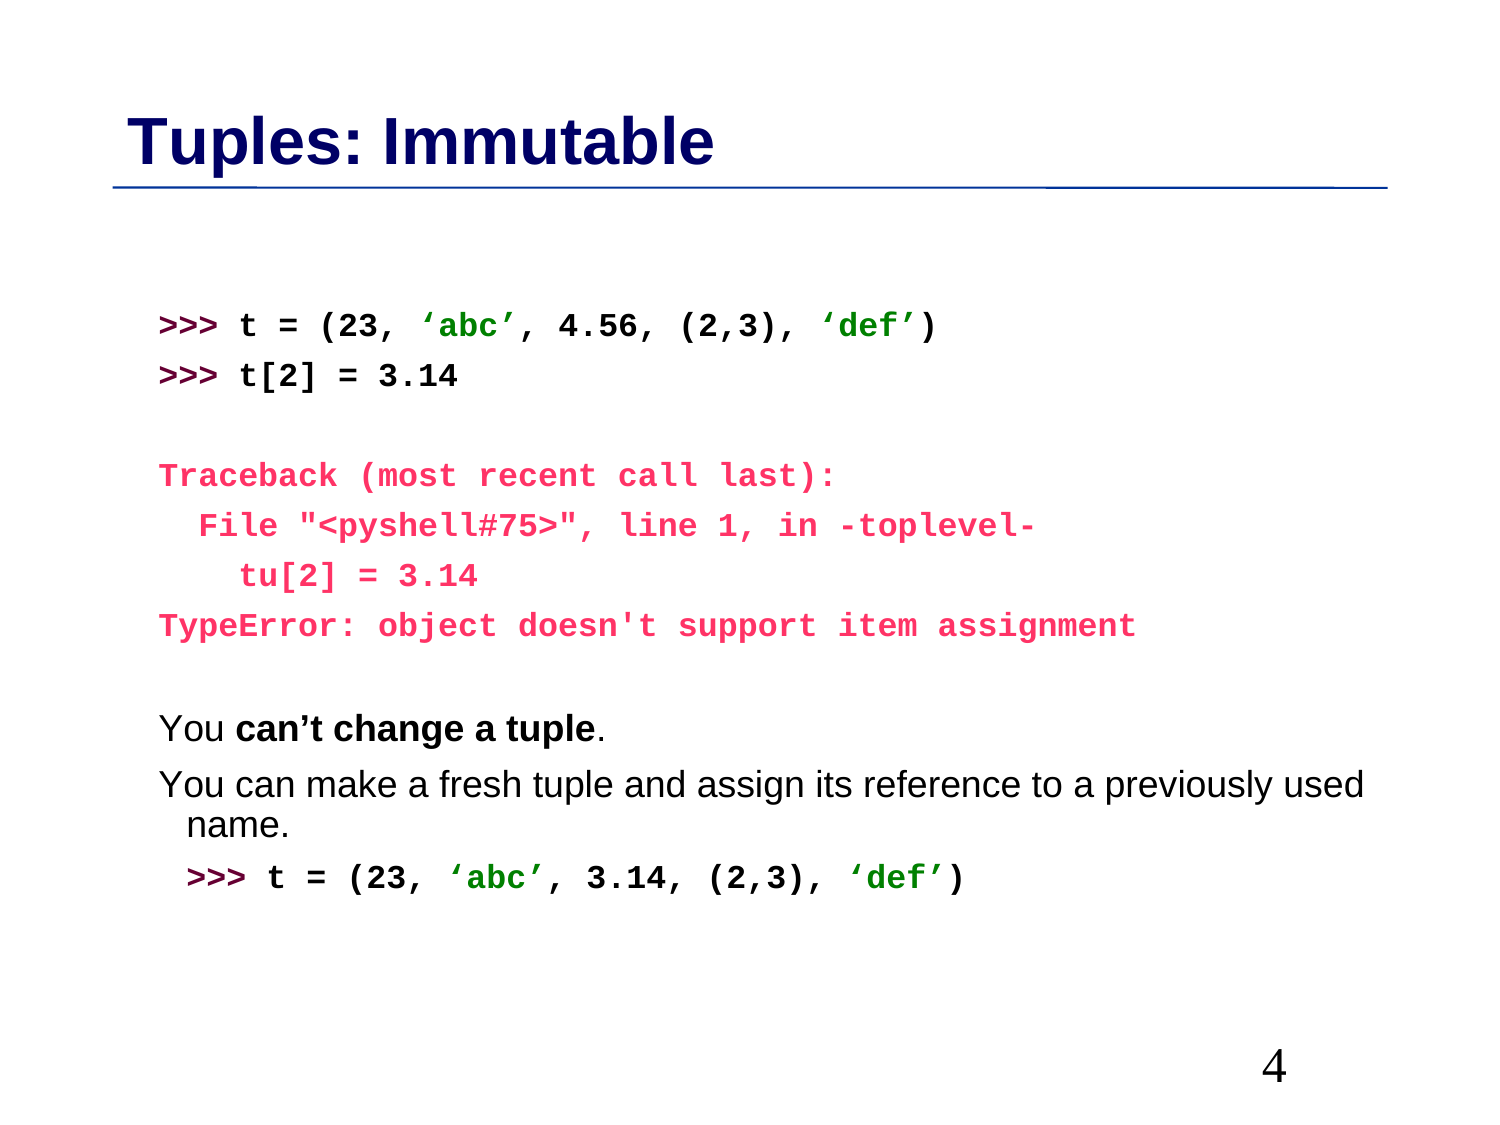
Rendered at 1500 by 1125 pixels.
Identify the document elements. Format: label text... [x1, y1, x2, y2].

list >>> t = (23, ‘abc’, 4.56, (2,3), ‘def’) >>> t[2] = 3.14 Traceback (most recent call last): File "<pyshell#75>", line 1, in -toplevel- tu[2] = 3.14 TypeError: object doesn't support item assignment You can’t change a tuple. You can make a fresh tuple and assign its reference to a previously used name. >>> t = (23, ‘abc’, 3.14, (2,3), ‘def’) [112, 299, 1401, 905]
text_box <number> [1074, 994, 1387, 1125]
title Tuples: Immutable [112, 89, 1388, 185]
